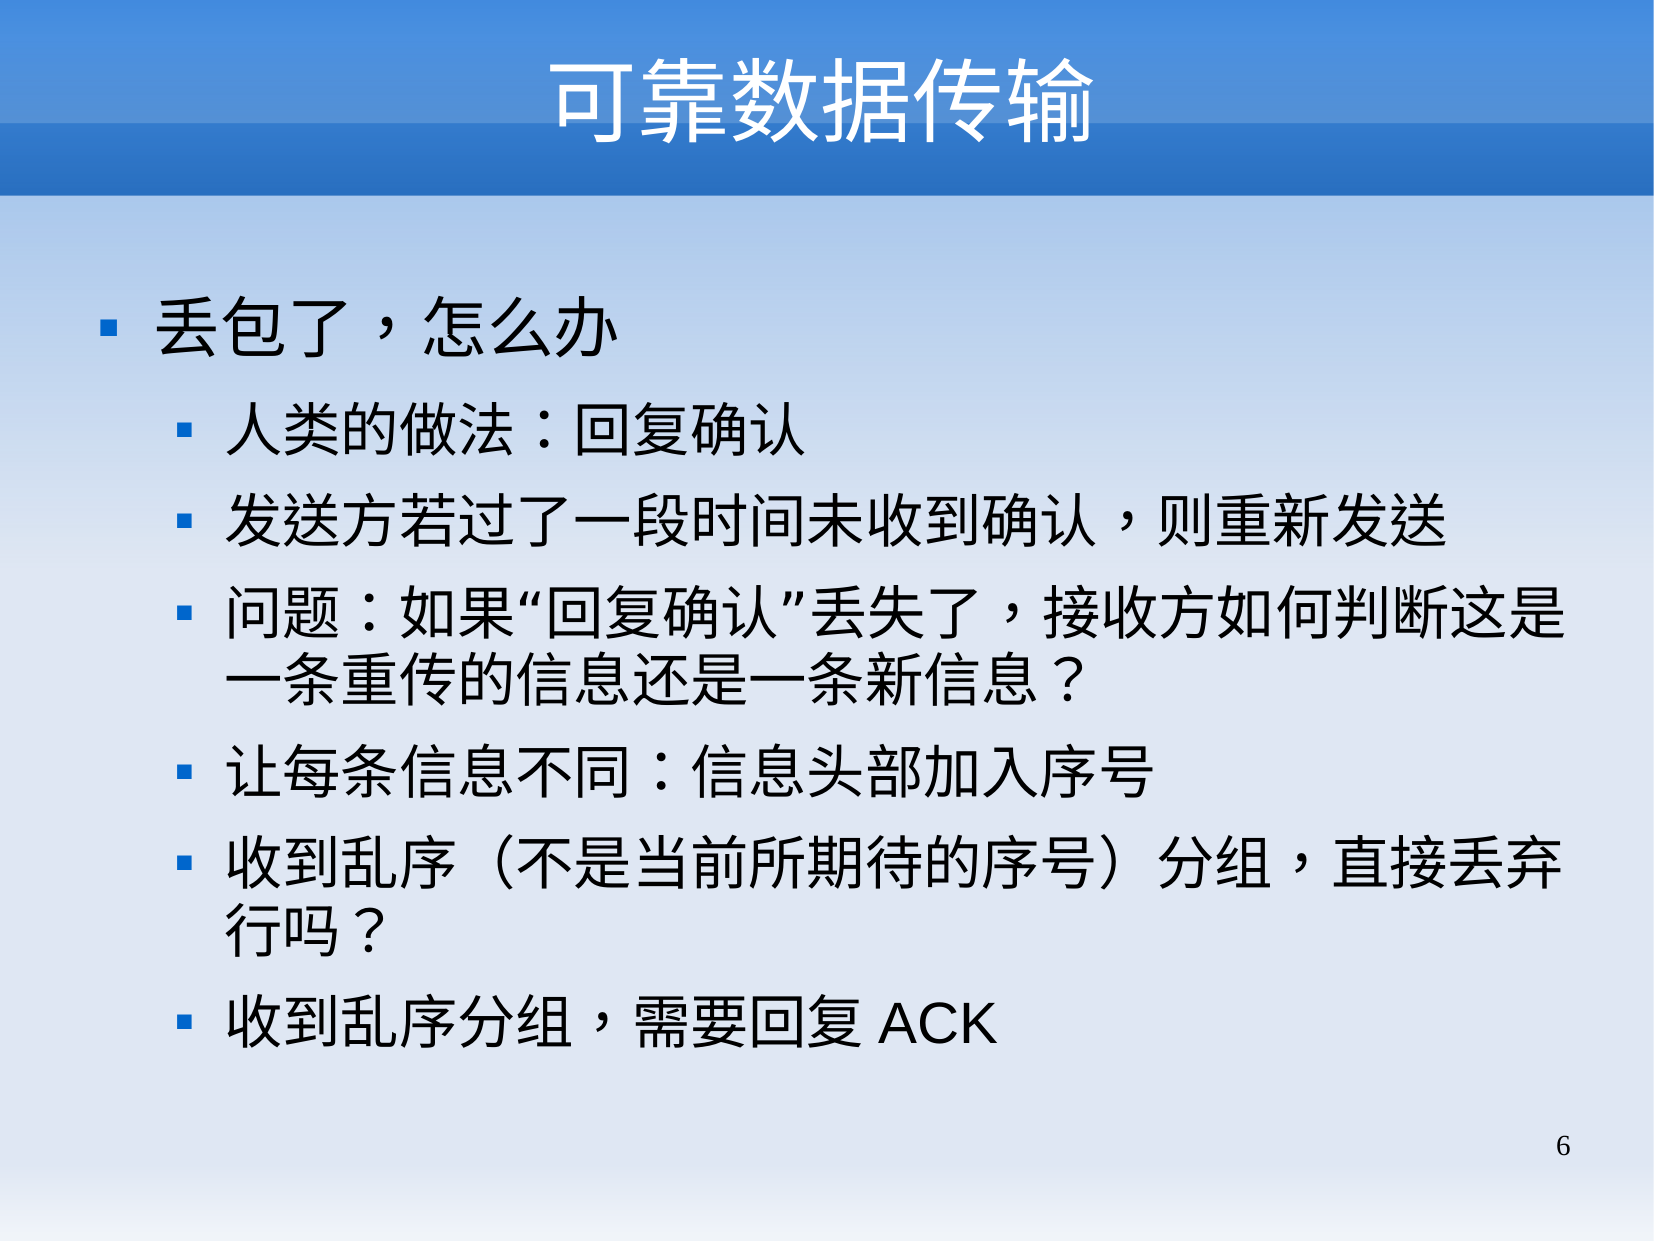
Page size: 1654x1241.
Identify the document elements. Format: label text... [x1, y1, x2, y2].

title 可靠数据传输 [76, 0, 1565, 208]
picture [0, 0, 1654, 1241]
list 丢包了，怎么办 人类的做法：回复确认 发送方若过了一段时间未收到确认，则重新发送 问题：如果“回复确认”丢失了，接收方如何判断这是一条重传的信息还是一条新信息？ 让每条信息不同：信息头部加入序号 收到乱序（不是当前所期待的序号）分组，直接丢弃行吗？ 收到乱序分组，需要回复ACK [82, 290, 1571, 1109]
